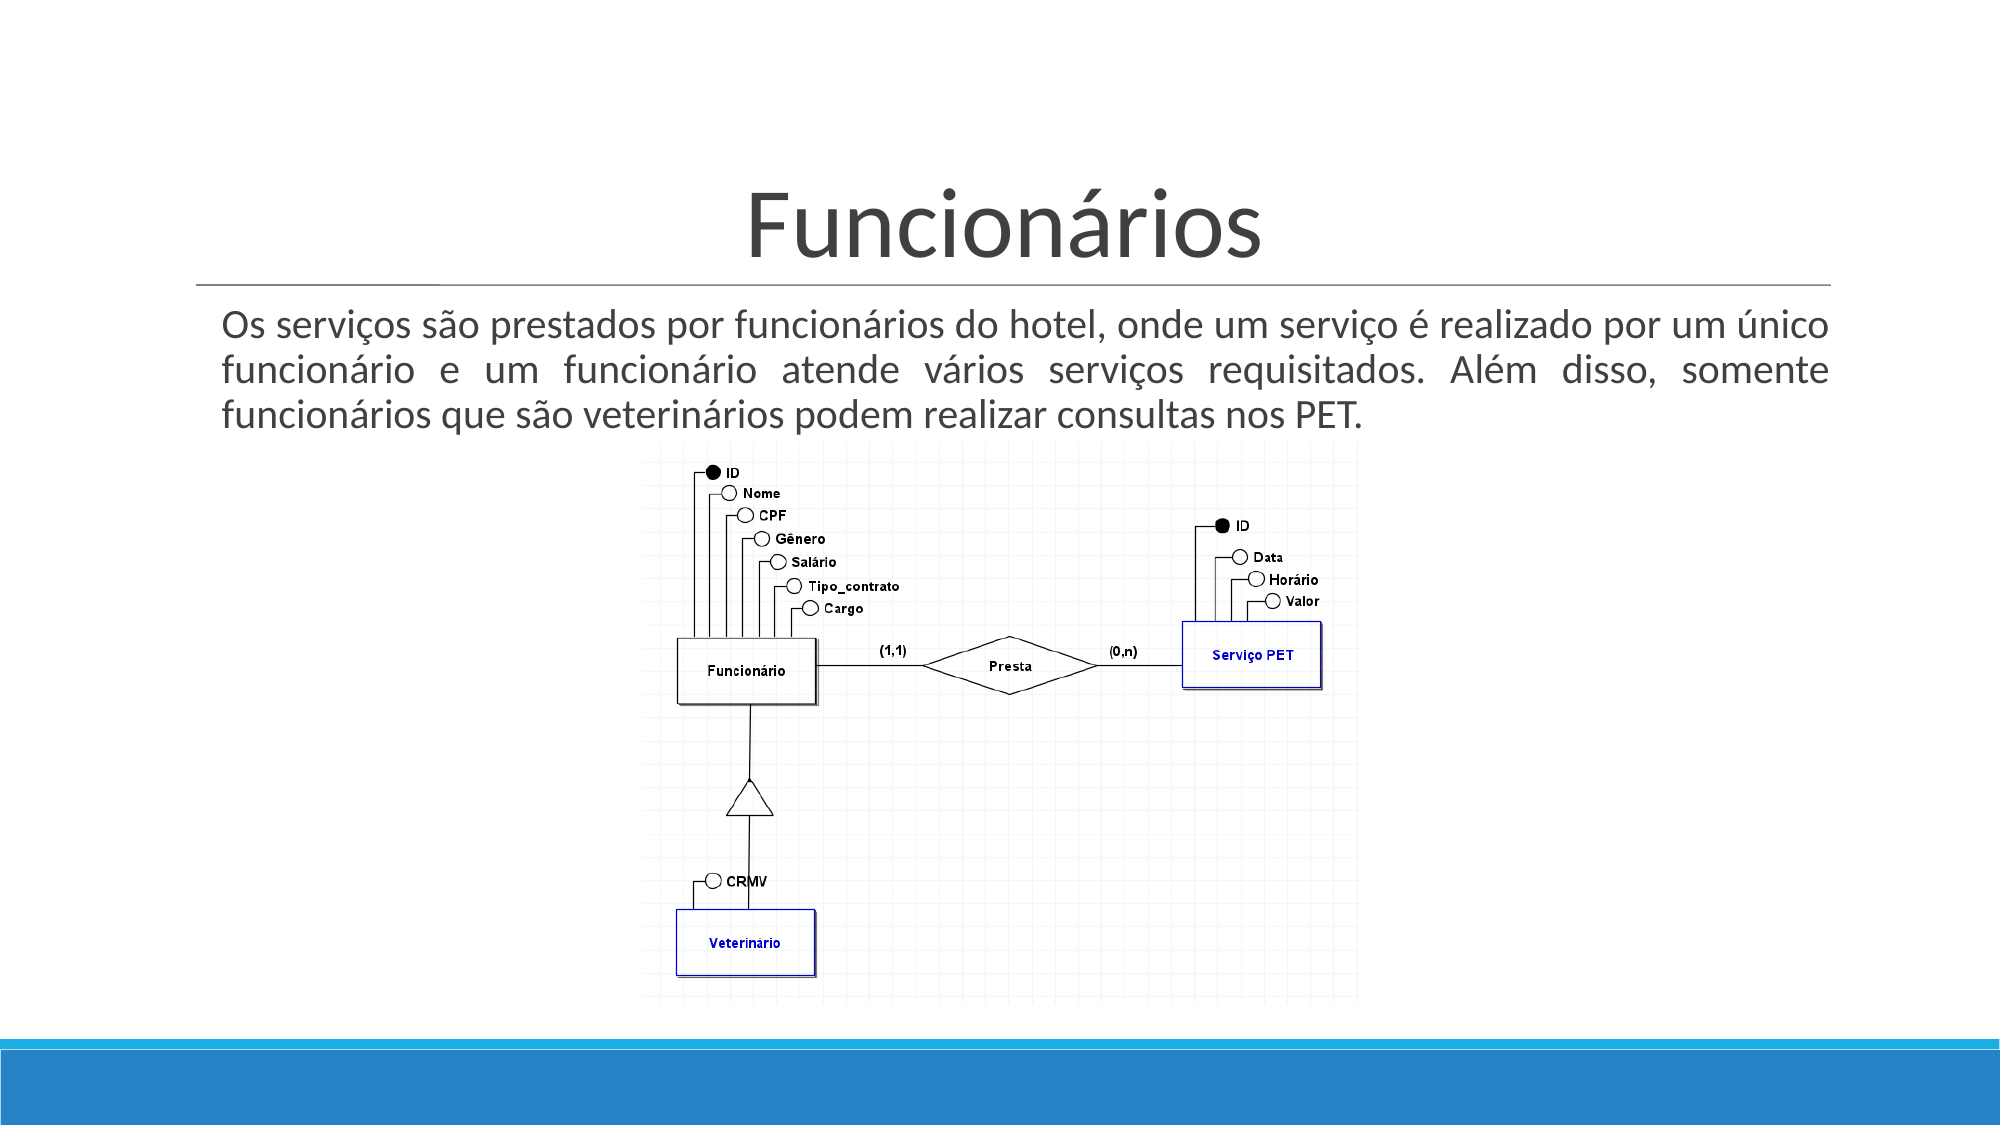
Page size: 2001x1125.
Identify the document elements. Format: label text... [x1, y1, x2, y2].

text_box Funcionários [180, 47, 1830, 285]
picture [643, 442, 1359, 1004]
text_box Os serviços são prestados por funcionários do hotel, onde um serviço é realizado por um único funcionário e um funcionário atende vários serviços requisitados. Além disso, somente funcionários que são veterinários podem realizar consultas nos PET. [206, 295, 1831, 956]
